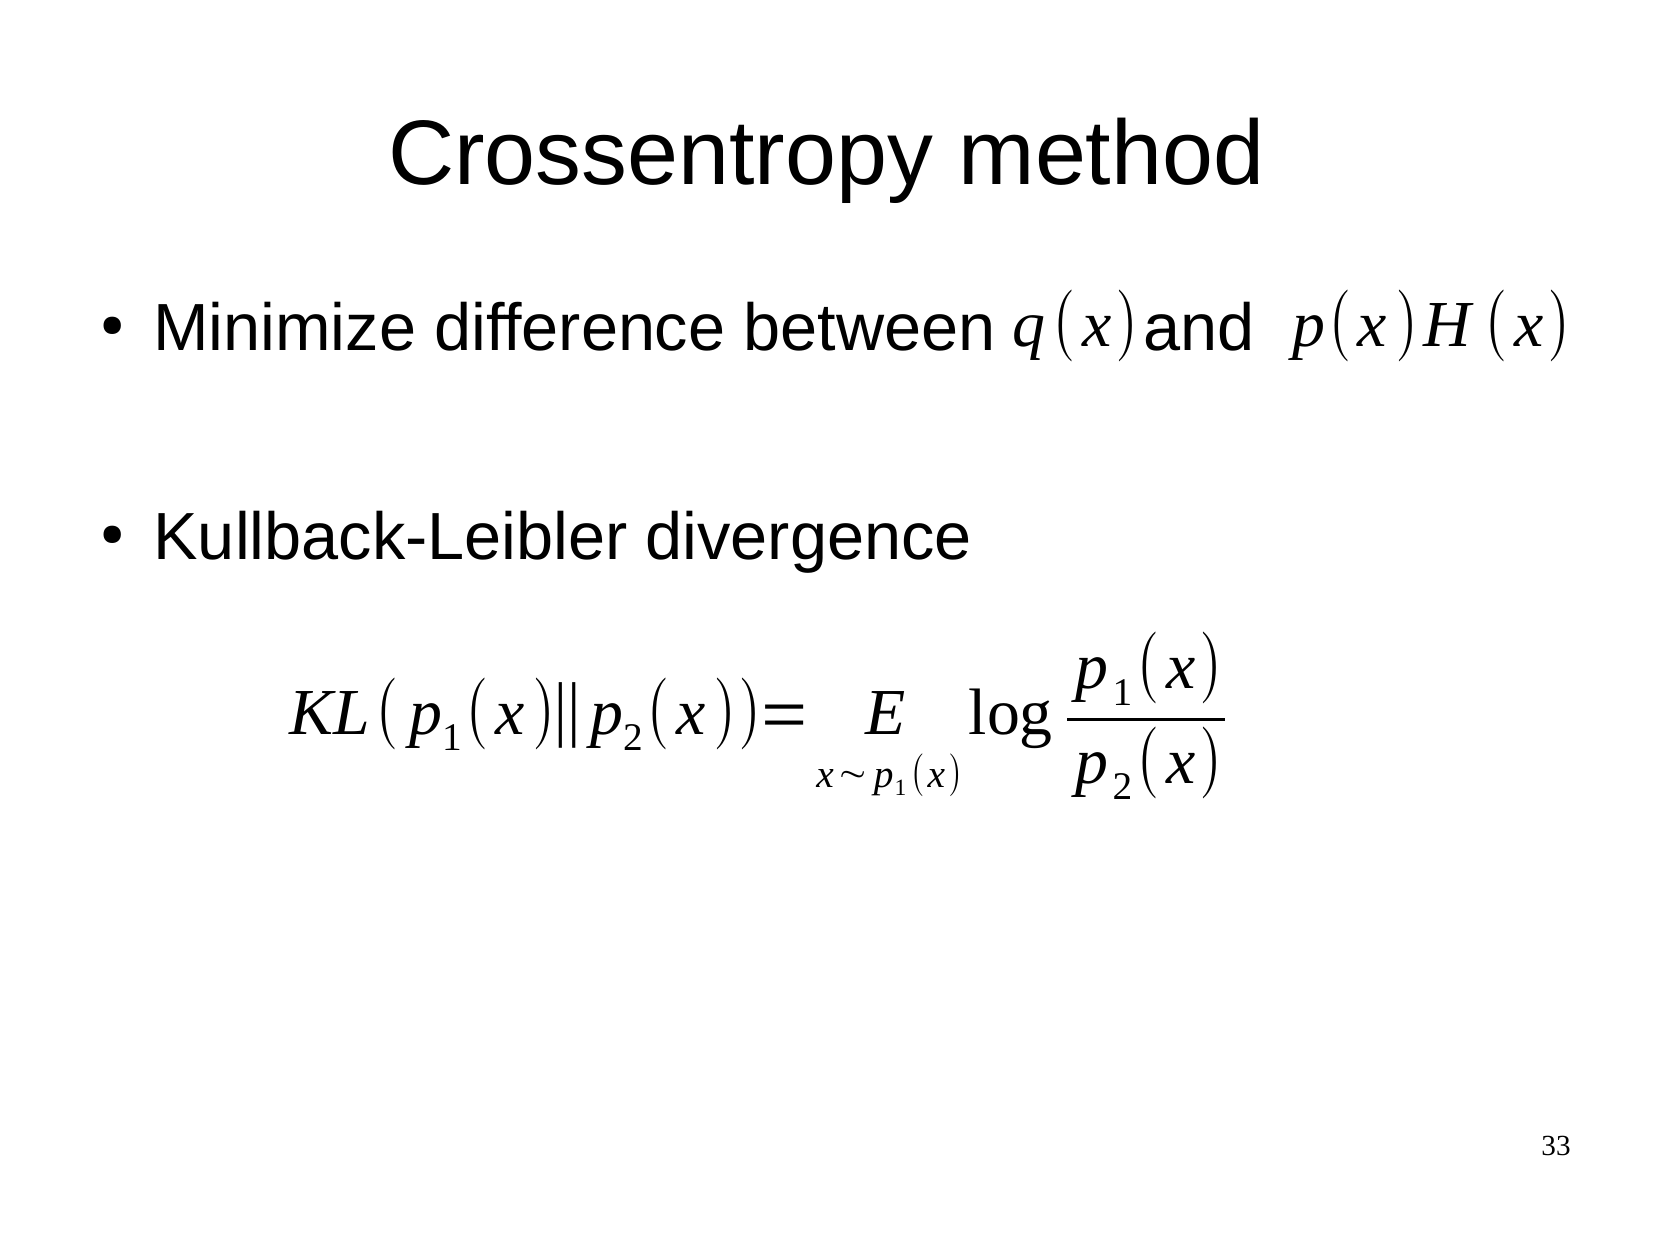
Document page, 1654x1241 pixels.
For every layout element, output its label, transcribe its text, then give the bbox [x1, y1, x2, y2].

chart [269, 627, 1244, 807]
chart [1267, 285, 1587, 364]
title Crossentropy method [82, 49, 1571, 257]
list Minimize difference between and Kullback-Leibler divergence [82, 290, 1571, 1010]
chart [995, 284, 1155, 364]
